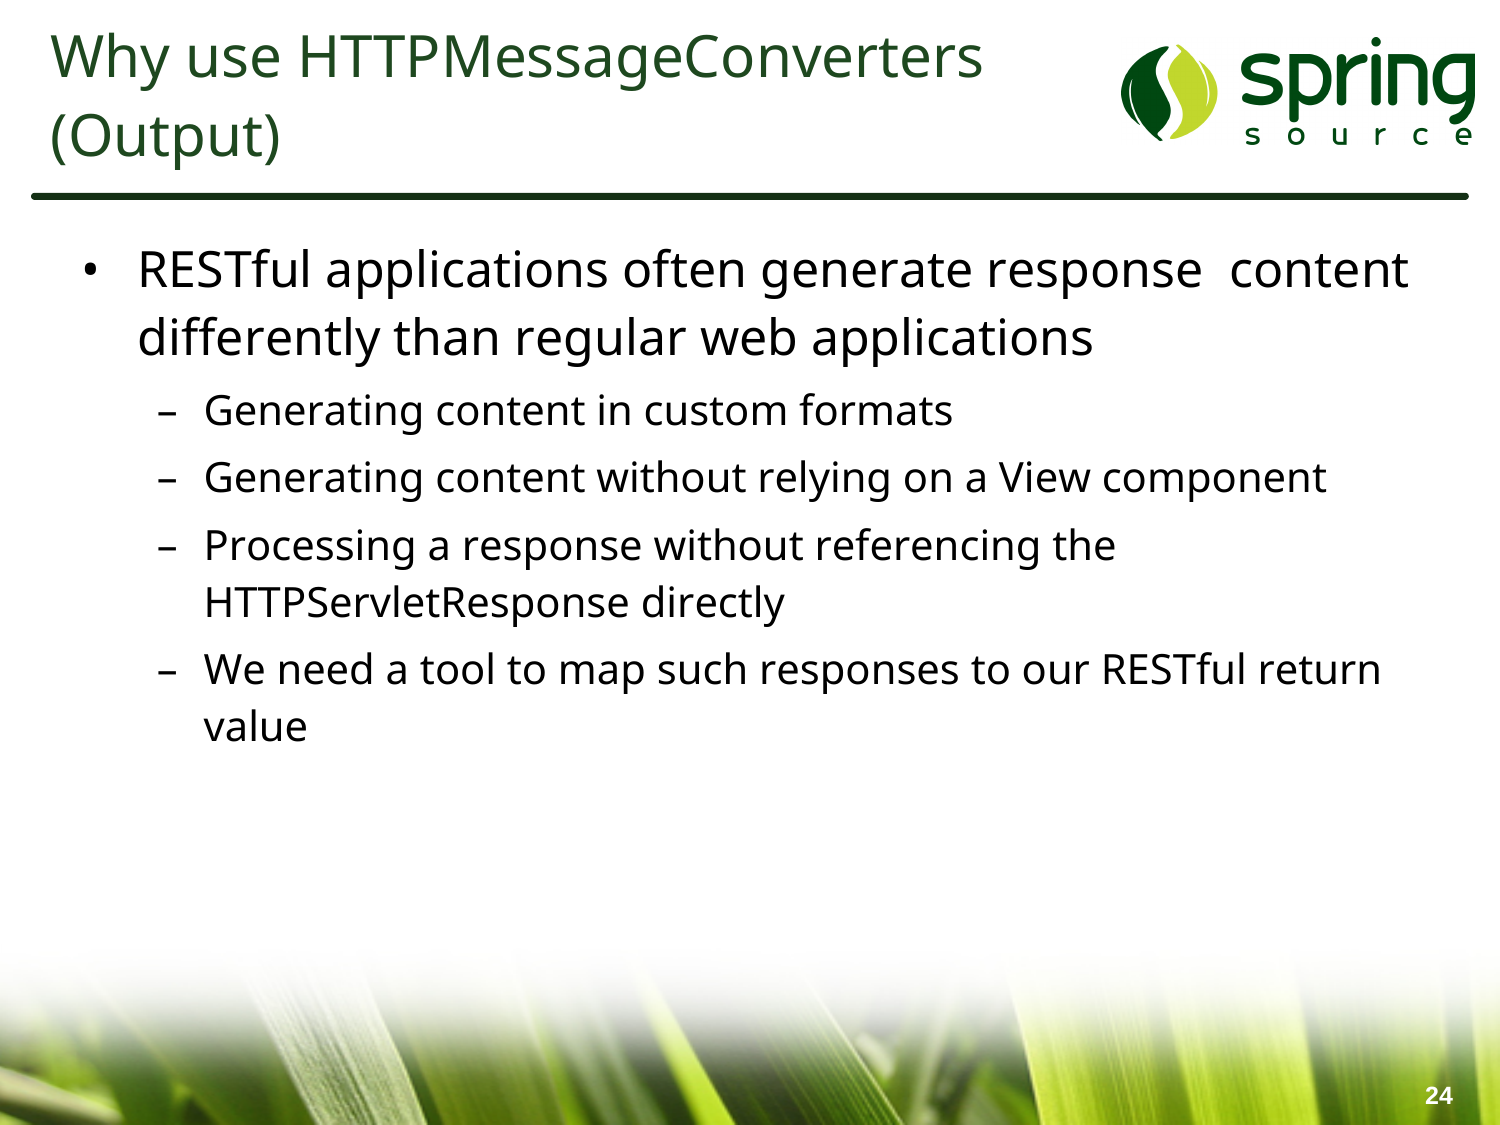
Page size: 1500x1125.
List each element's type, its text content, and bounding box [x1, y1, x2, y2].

picture [1121, 37, 1475, 145]
title Why use HTTPMessageConverters (Output) [50, 14, 1115, 175]
picture [0, 944, 1500, 1125]
list RESTful applications often generate response content differently than regular web applications Generating content in custom formats Generating content without relying on a View component Processing a response without referencing the HTTPServletResponse directly We need a tool to map such responses to our RESTful return value [81, 233, 1438, 962]
